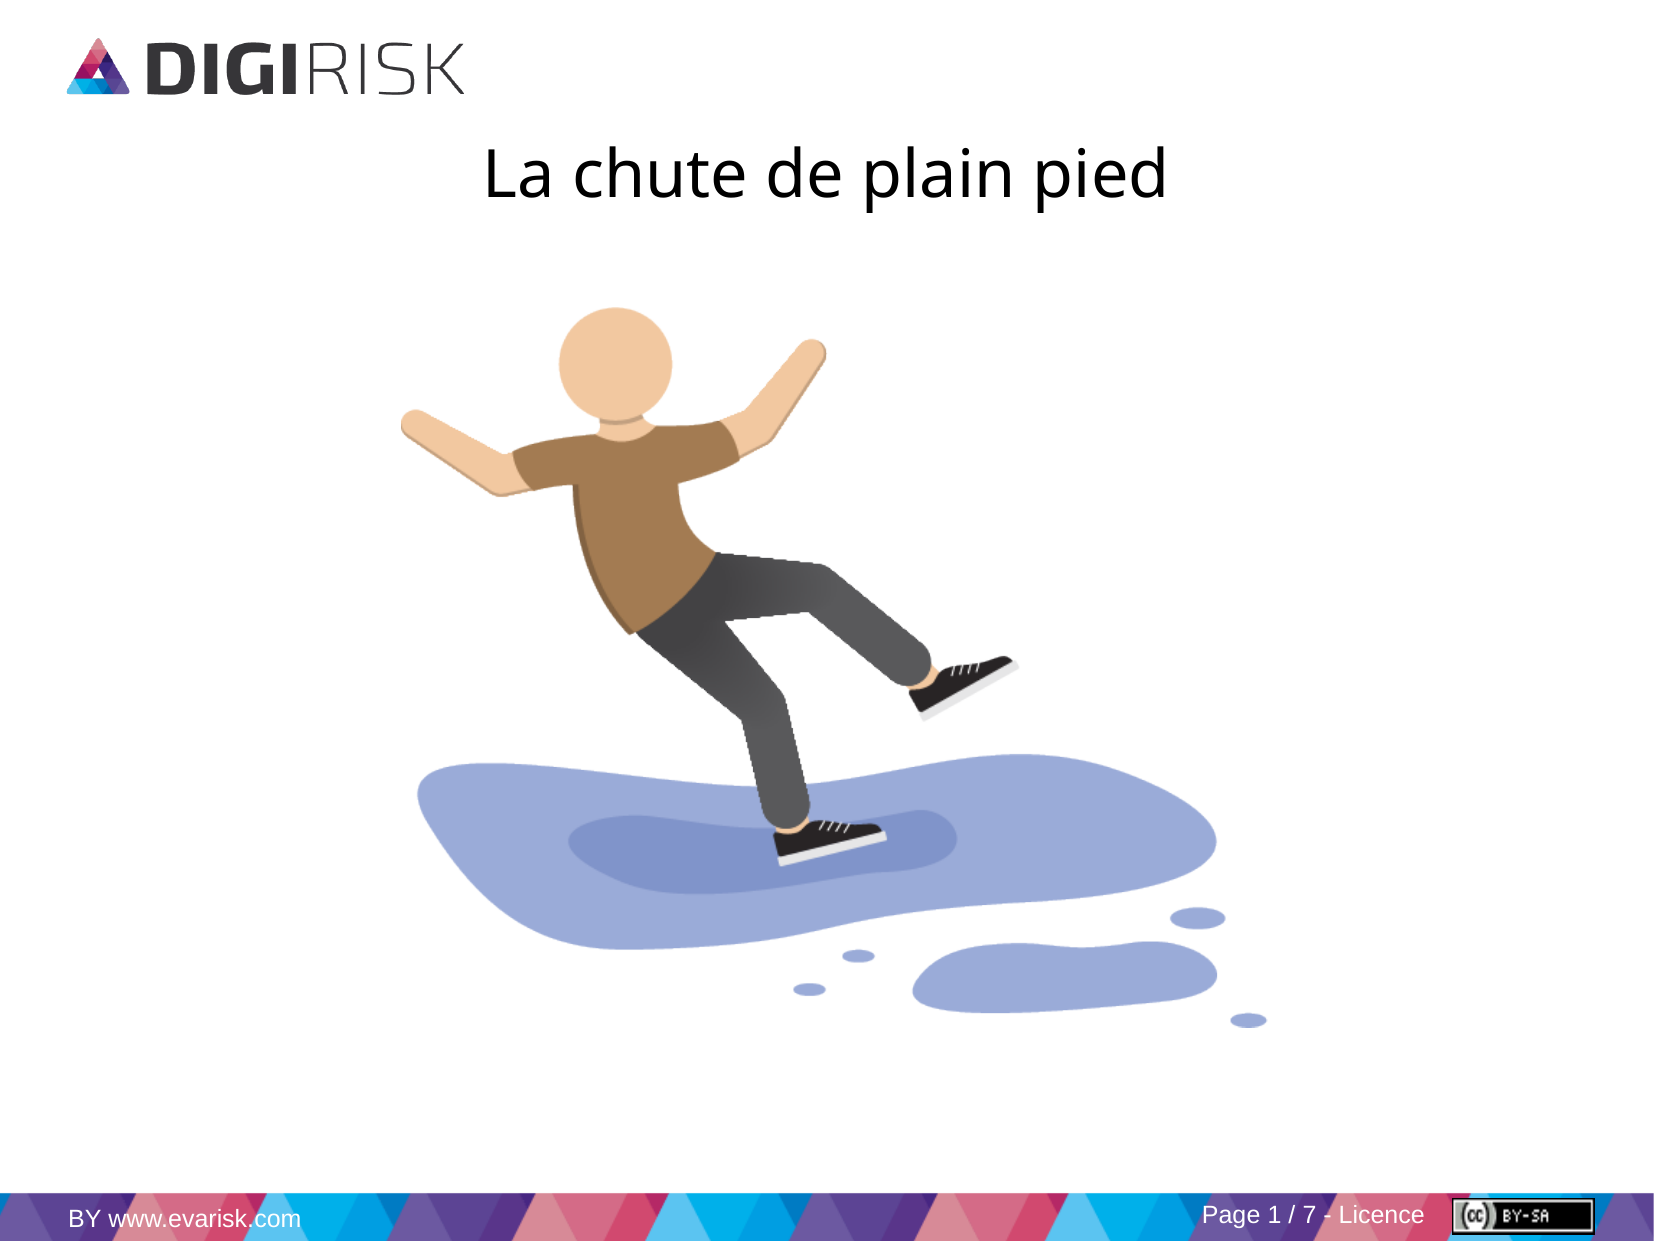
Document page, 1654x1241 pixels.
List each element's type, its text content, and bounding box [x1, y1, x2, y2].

picture [64, 35, 464, 95]
picture [401, 307, 1268, 1028]
title La chute de plain pied [64, 130, 1589, 212]
picture [0, 1175, 1654, 1241]
